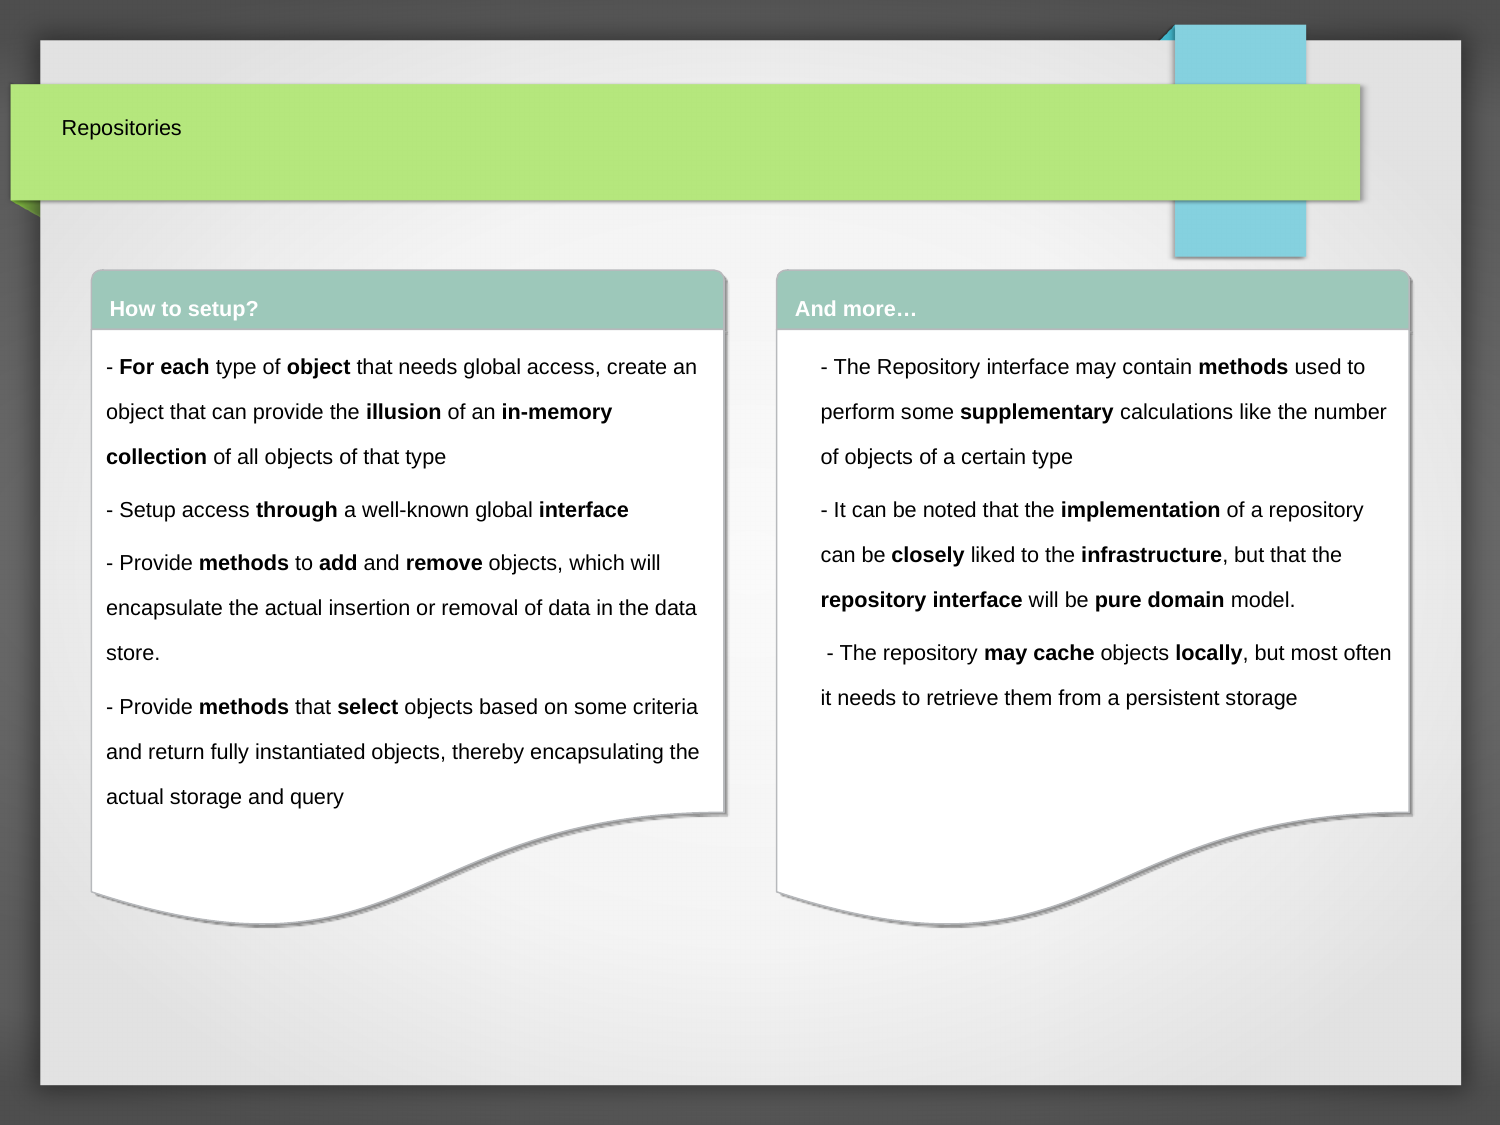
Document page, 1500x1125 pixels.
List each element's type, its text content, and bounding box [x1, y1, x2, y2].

text_box - The Repository interface may contain methods used to perform some supplementary calculations like the number of objects of a certain type - It can be noted that the implementation of a repository can be closely liked to the infrastructure, but that the repository interface will be pure domain model. - The repository may cache objects locally, but most often it needs to retrieve them from a persistent storage [776, 329, 1410, 924]
text_box How to setup? [91, 270, 725, 329]
text_box Repositories [46, 59, 1161, 151]
picture [0, 0, 1500, 1125]
text_box - For each type of object that needs global access, create an object that can provide the illusion of an in-memory collection of all objects of that type - Setup access through a well-known global interface - Provide methods to add and remove objects, which will encapsulate the actual insertion or removal of data in the data store. - Provide methods that select objects based on some criteria and return fully instantiated objects, thereby encapsulating the actual storage and query technology [91, 329, 725, 924]
text_box And more… [776, 270, 1410, 329]
